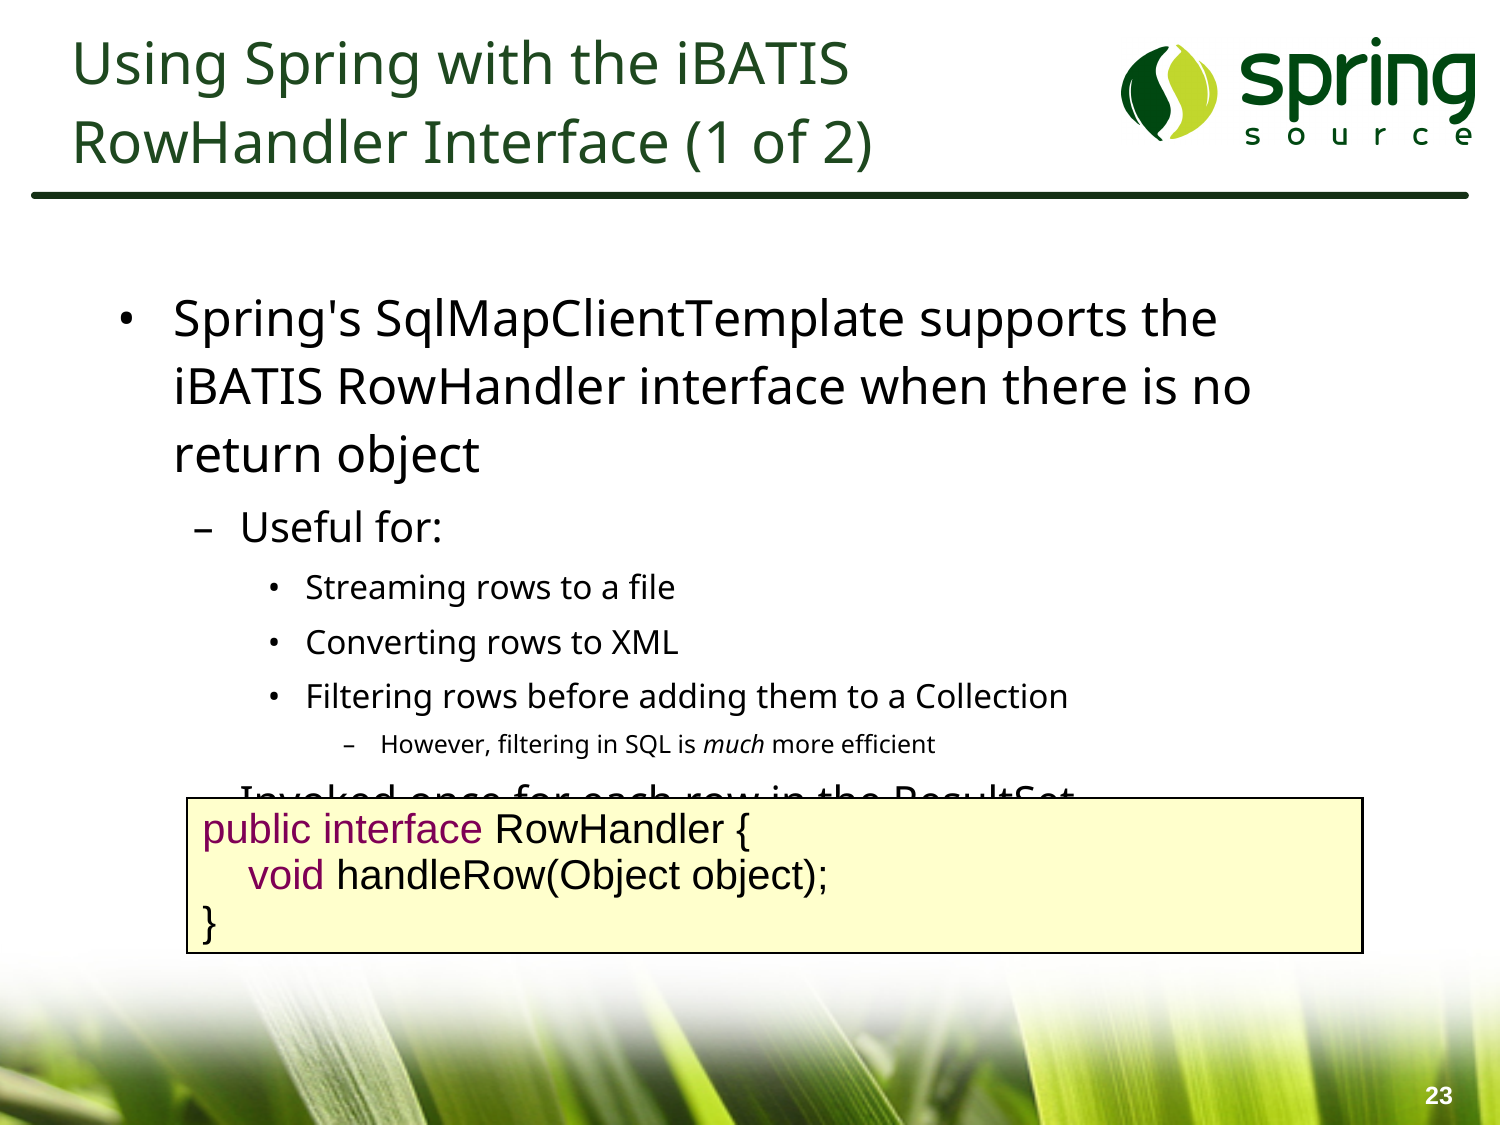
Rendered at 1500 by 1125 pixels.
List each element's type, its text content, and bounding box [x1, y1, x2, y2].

picture [0, 944, 1500, 1125]
picture [1121, 37, 1475, 145]
text_box public interface RowHandler { void handleRow(Object object); } [187, 797, 1363, 953]
list Spring's SqlMapClientTemplate supports the iBATIS RowHandler interface when there is no return object Useful for: Streaming rows to a file Converting rows to XML Filtering rows before adding them to a Collection However, filtering in SQL is much more efficient Invoked once for each row in the ResultSet [103, 275, 1394, 1018]
title Using Spring with the iBATIS RowHandler Interface (1 of 2) [56, 14, 1089, 177]
